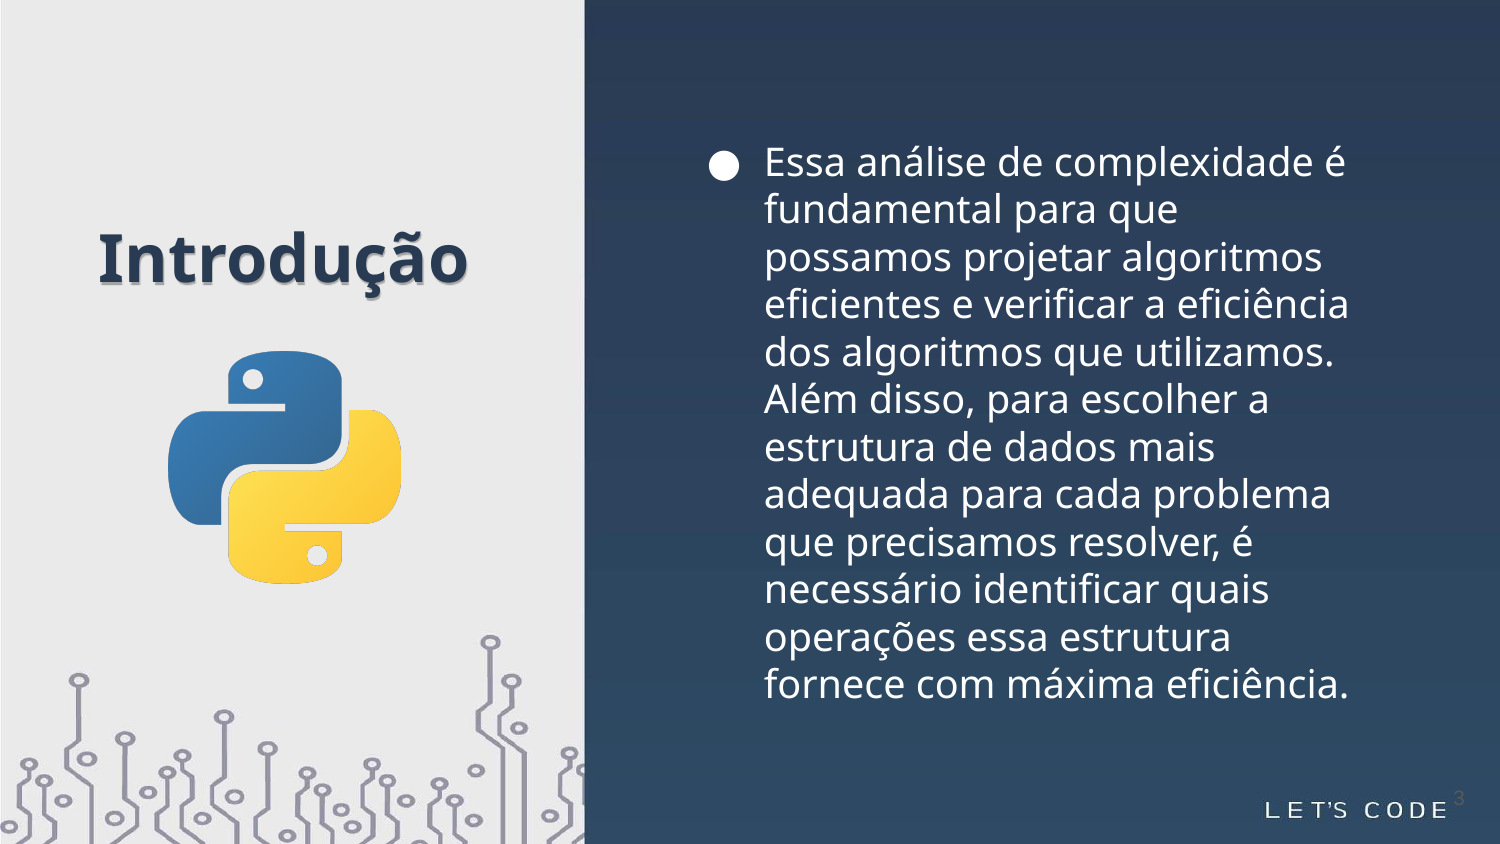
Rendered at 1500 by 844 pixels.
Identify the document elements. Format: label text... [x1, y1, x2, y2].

text_box Essa análise de complexidade é fundamental para que possamos projetar algoritmos eficientes e verificar a eficiência dos algoritmos que utilizamos. Além disso, para escolher a estrutura de dados mais adequada para cada problema que precisamos resolver, é necessário identificar quais operações essa estrutura fornece com máxima eficiência. [673, 111, 1389, 733]
picture [0, 0, 1500, 844]
slide_number <number> [1389, 764, 1480, 830]
text_box Introdução [63, 201, 506, 285]
